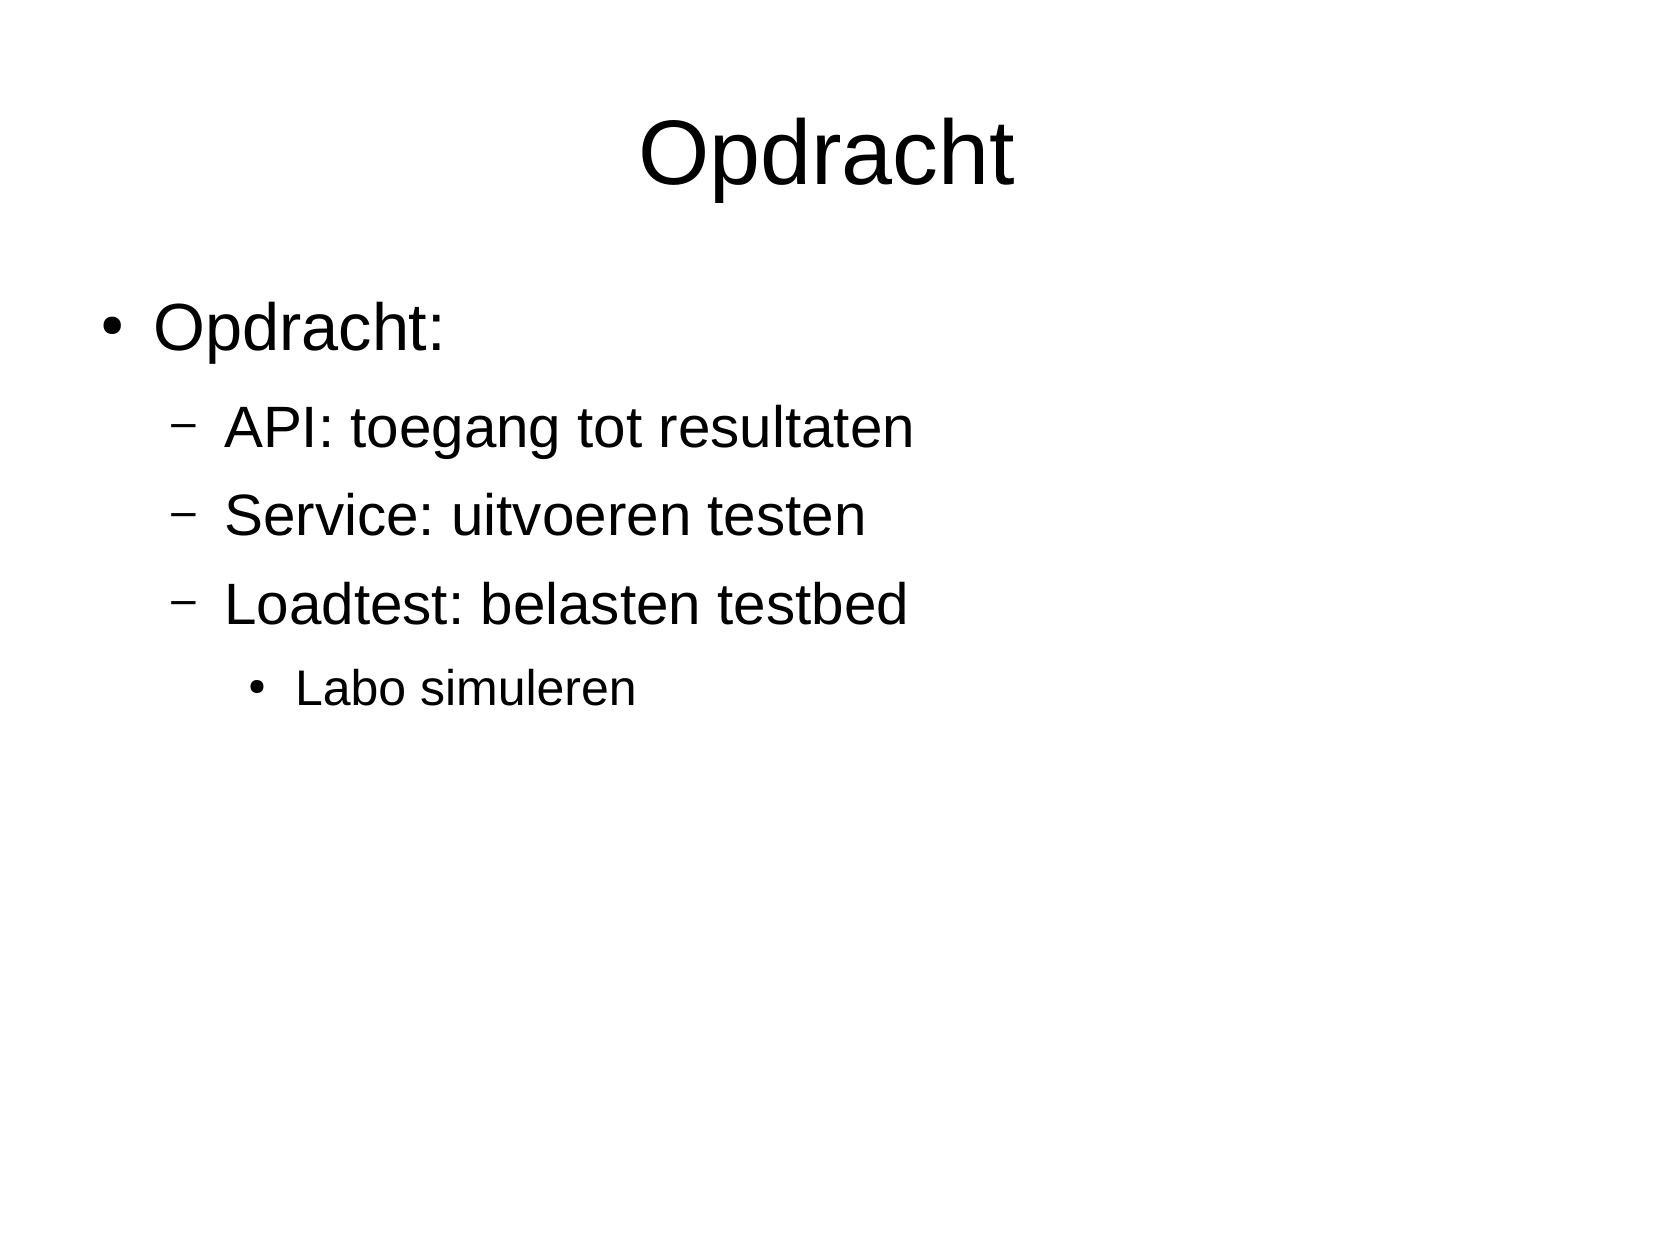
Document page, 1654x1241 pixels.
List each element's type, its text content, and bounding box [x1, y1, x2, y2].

title Opdracht [82, 49, 1571, 257]
list Opdracht: API: toegang tot resultaten Service: uitvoeren testen Loadtest: belasten testbed Labo simuleren [82, 290, 1571, 1010]
